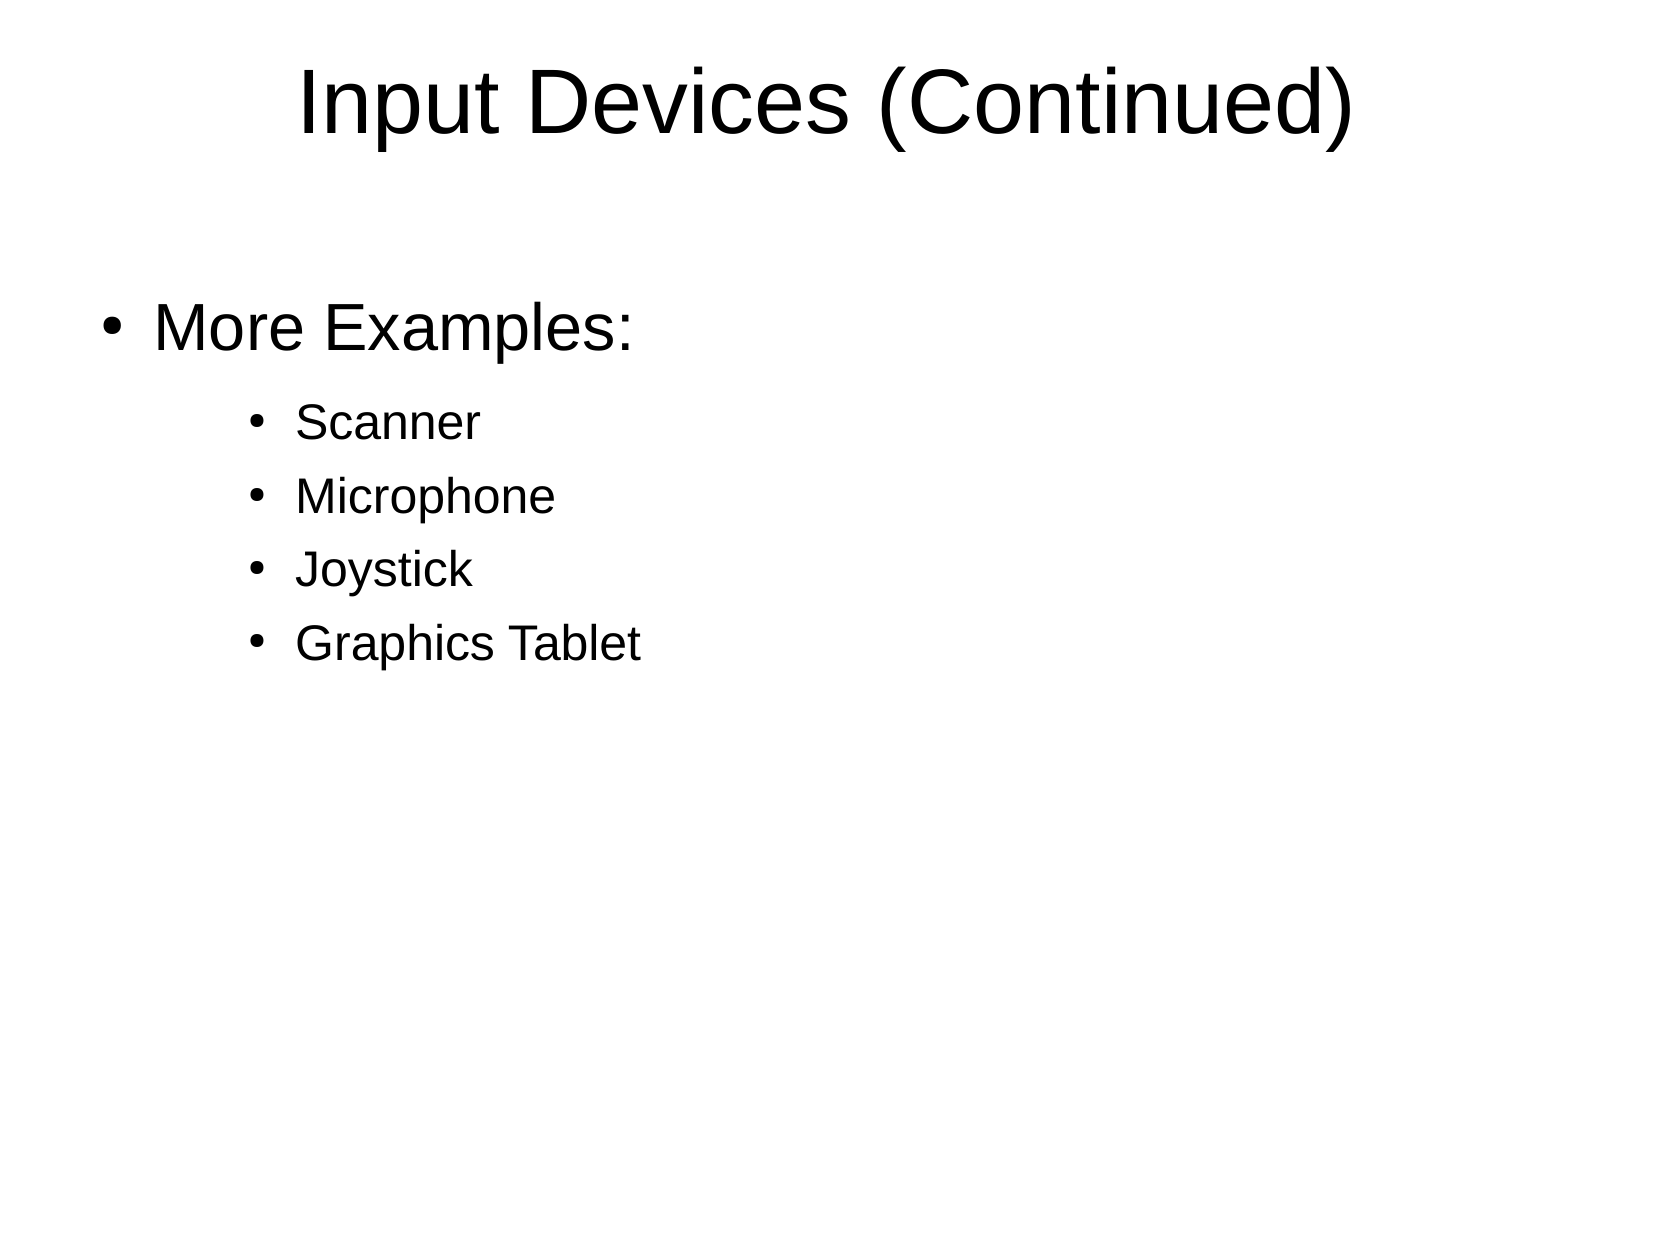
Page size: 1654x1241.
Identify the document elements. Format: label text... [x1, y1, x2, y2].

title Input Devices (Continued) [82, 49, 1571, 257]
list More Examples: Scanner Microphone Joystick Graphics Tablet [82, 290, 1571, 1109]
